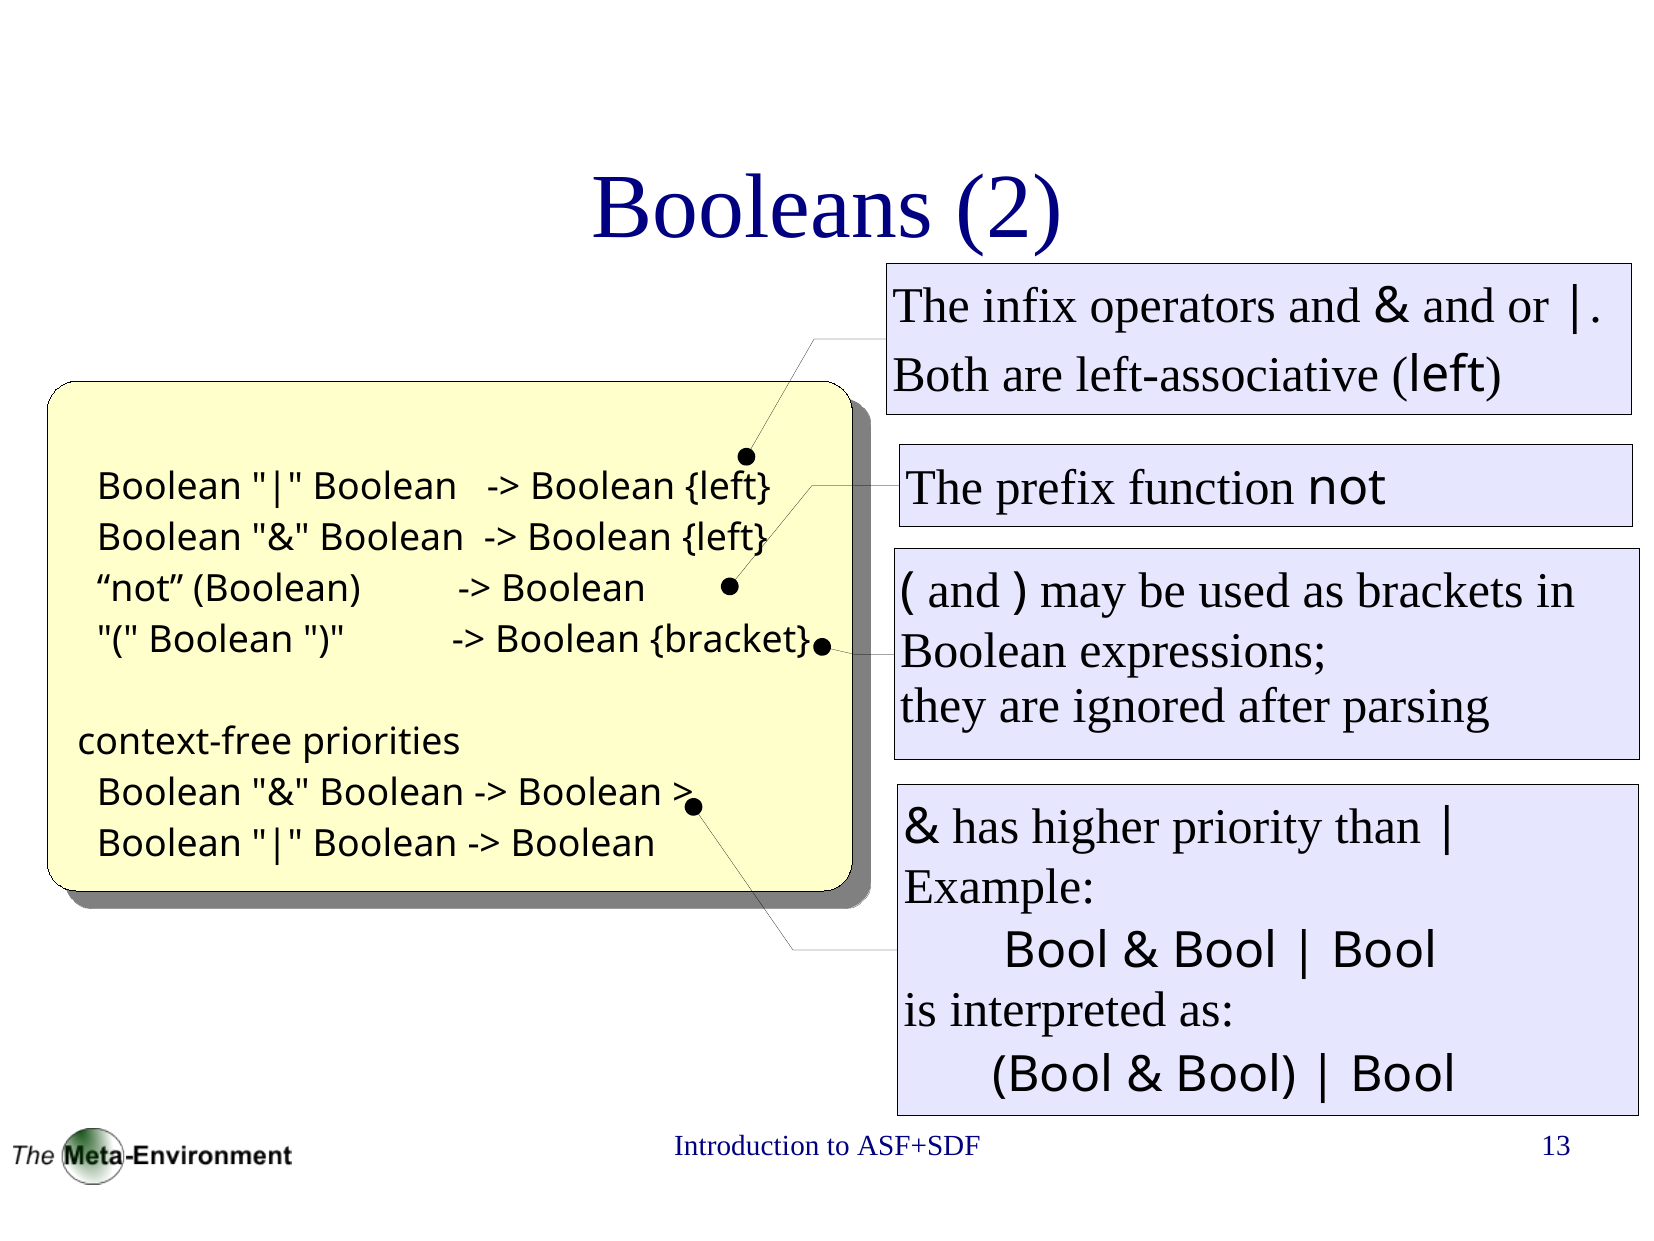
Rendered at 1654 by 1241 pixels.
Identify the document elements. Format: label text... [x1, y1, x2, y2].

text_box The prefix function not [946, 444, 1633, 527]
text_box ( and ) may be used as brackets in Boolean expressions; they are ignored after parsing [946, 548, 1640, 760]
picture [13, 1128, 292, 1185]
text_box Boolean "|" Boolean -> Boolean {left} Boolean "&" Boolean -> Boolean {left} “not” (Boolean) -> Boolean "(" Boolean ")" -> Boolean {bracket} context-free priorities Boolean "&" Boolean -> Boolean > Boolean "|" Boolean -> Boolean [43, 350, 946, 996]
title Booleans (2) [121, 102, 1534, 311]
text_box The infix operators and & and or |. Both are left-associative (left) [886, 263, 1632, 415]
text_box & has higher priority than | Example: Bool & Bool | Bool is interpreted as: (Bool & Bool) | Bool [897, 784, 1639, 1116]
